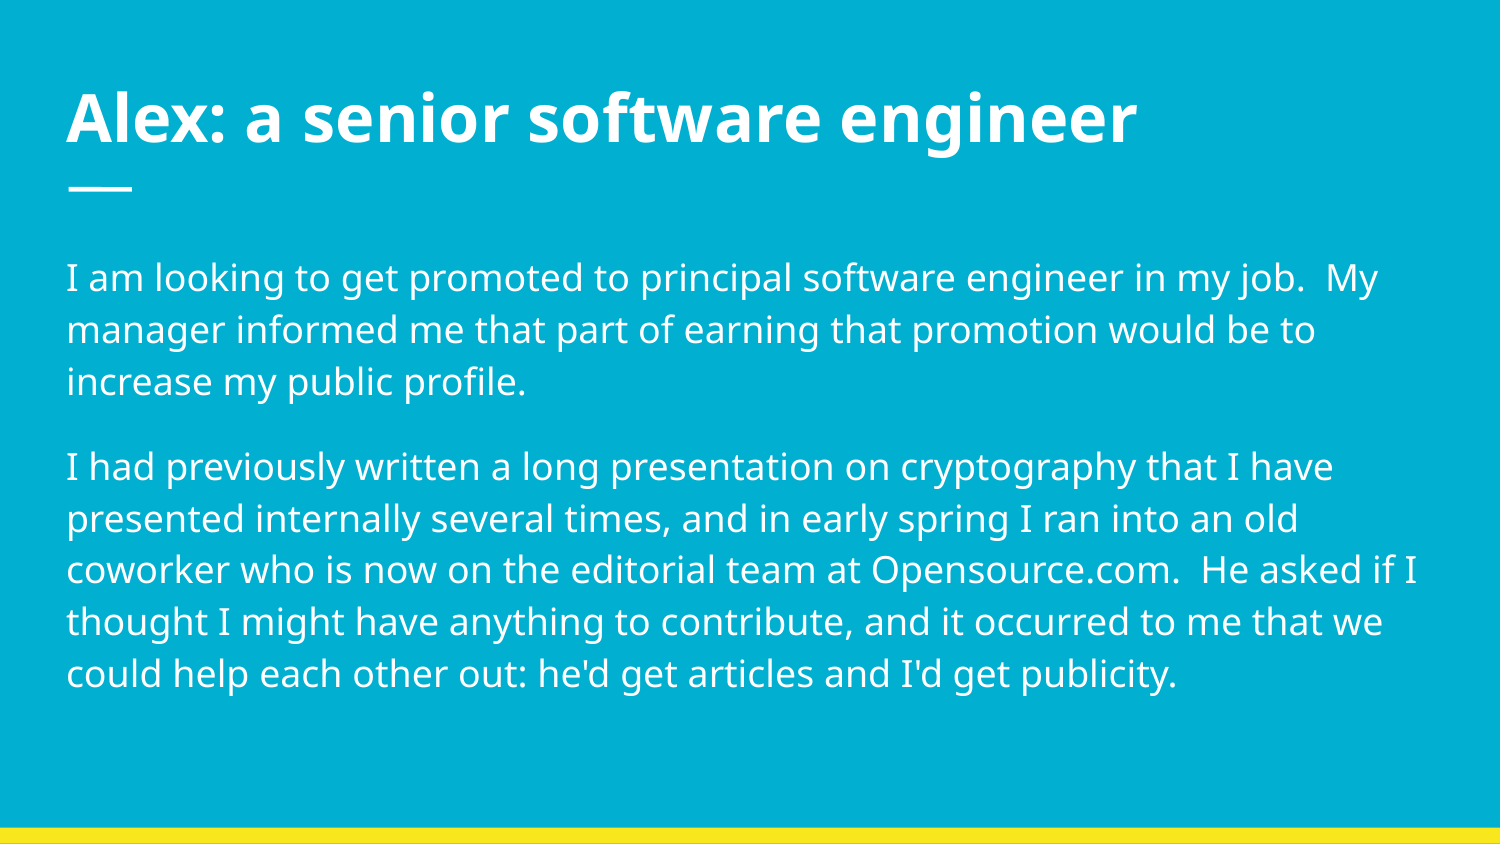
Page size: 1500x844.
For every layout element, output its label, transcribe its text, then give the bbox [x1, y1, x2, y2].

title Alex: a senior software engineer [51, 61, 1449, 167]
list I am looking to get promoted to principal software engineer in my job. My manager informed me that part of earning that promotion would be to increase my public profile. I had previously written a long presentation on cryptography that I have presented internally several times, and in early spring I ran into an old coworker who is now on the editorial team at Opensource.com. He asked if I thought I might have anything to contribute, and it occurred to me that we could help each other out: he'd get articles and I'd get publicity. [51, 232, 1449, 750]
